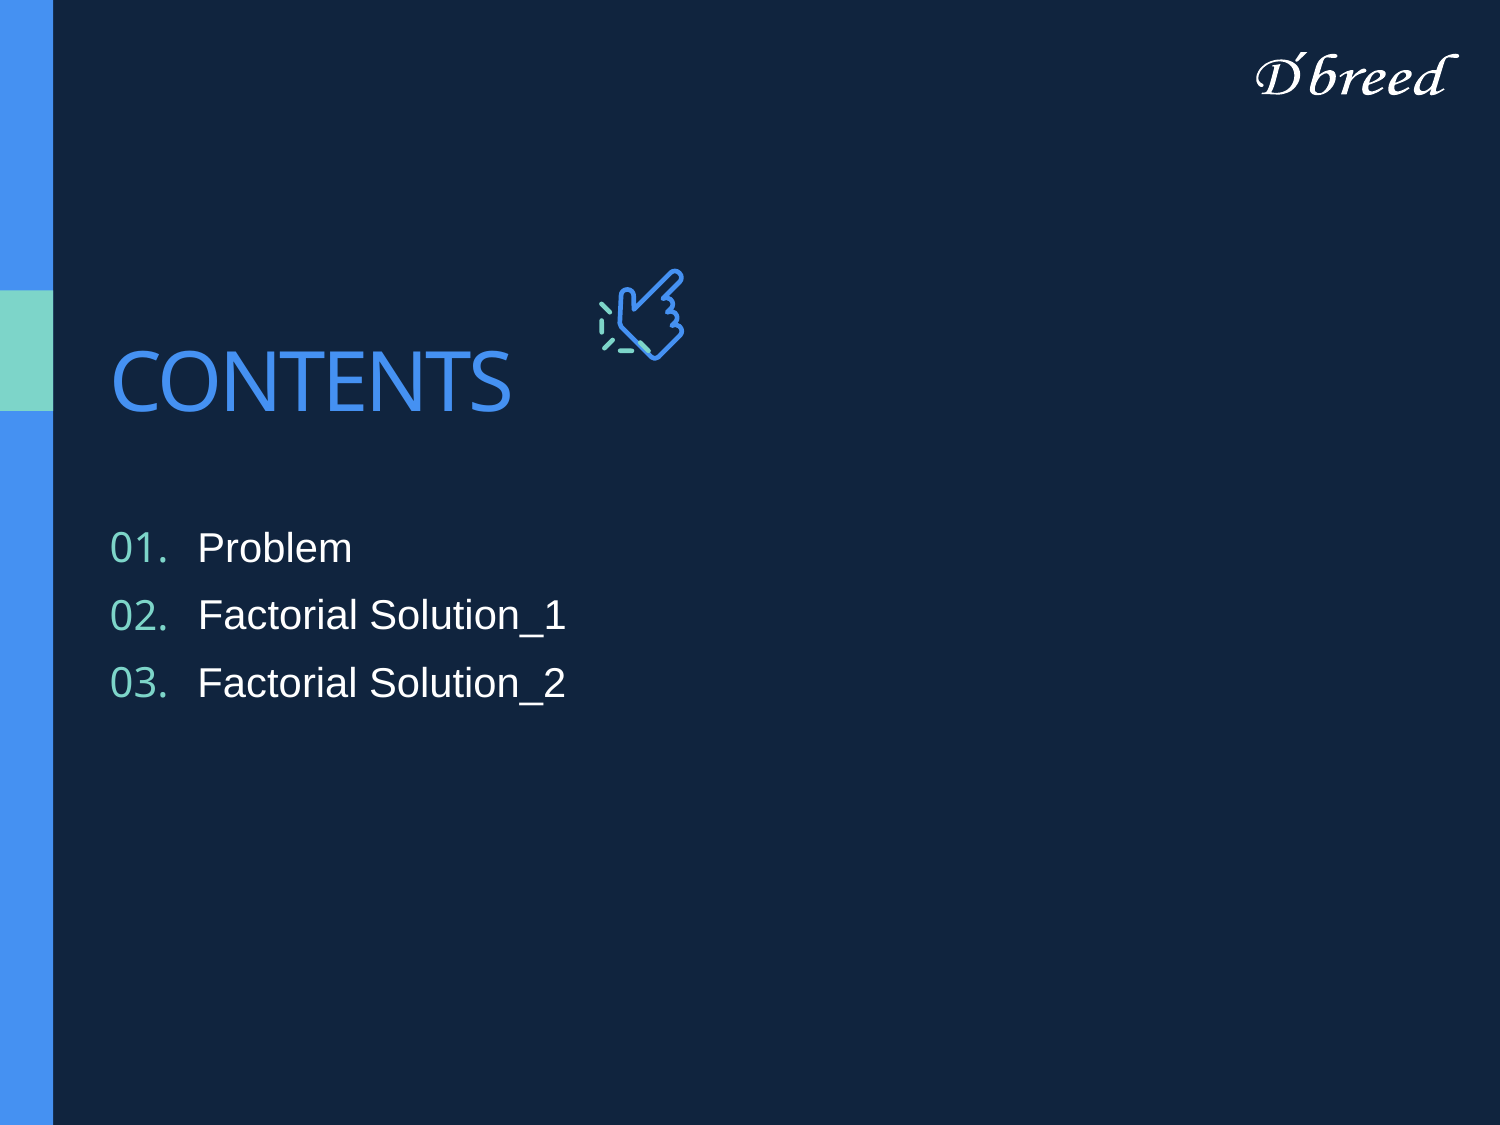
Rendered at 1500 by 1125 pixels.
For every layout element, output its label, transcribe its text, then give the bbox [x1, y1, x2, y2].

text_box Factorial Solution_2 [182, 648, 800, 714]
text_box 01. [94, 513, 182, 579]
text_box [0, 0, 54, 1125]
text_box Factorial Solution_1 [183, 580, 799, 646]
text_box CONTENTS [623, 321, 679, 355]
text_box CONTENTS [94, 321, 703, 436]
text_box Problem [182, 513, 800, 579]
text_box 02. [94, 580, 183, 646]
text_box 03. [94, 648, 182, 714]
